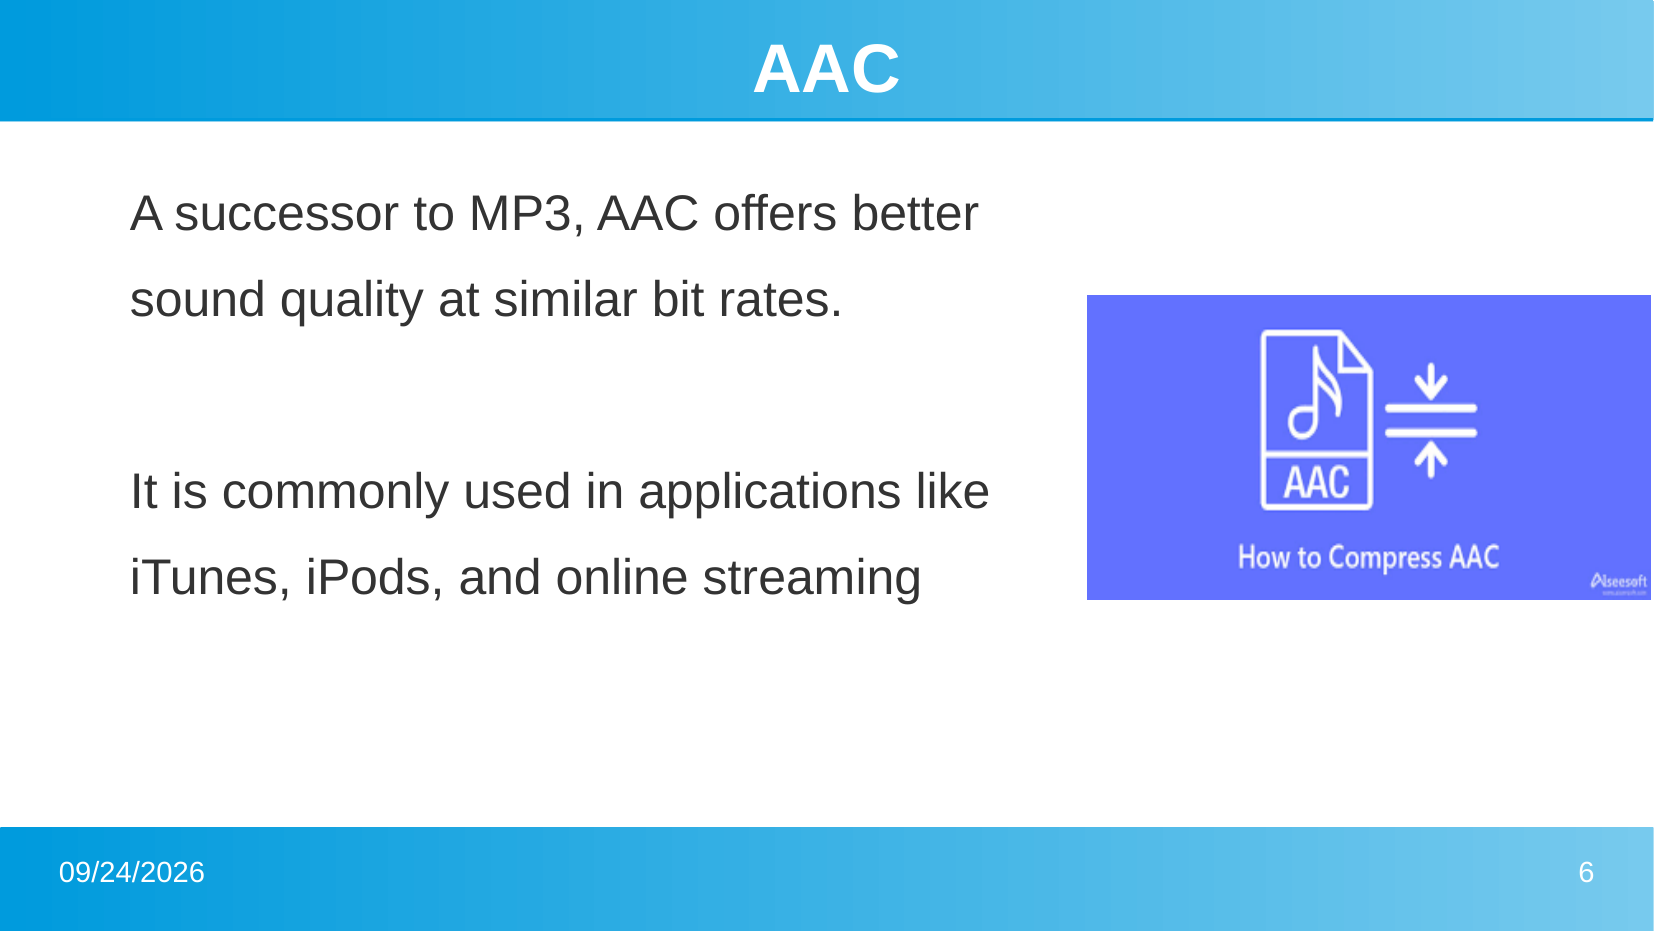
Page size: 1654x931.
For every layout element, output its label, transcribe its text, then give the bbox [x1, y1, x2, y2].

list A successor to MP3, AAC offers better sound quality at similar bit rates. It is commonly used in applications like iTunes, iPods, and online streaming [59, 177, 1595, 768]
title AAC [59, 29, 1595, 108]
picture [1087, 295, 1651, 601]
